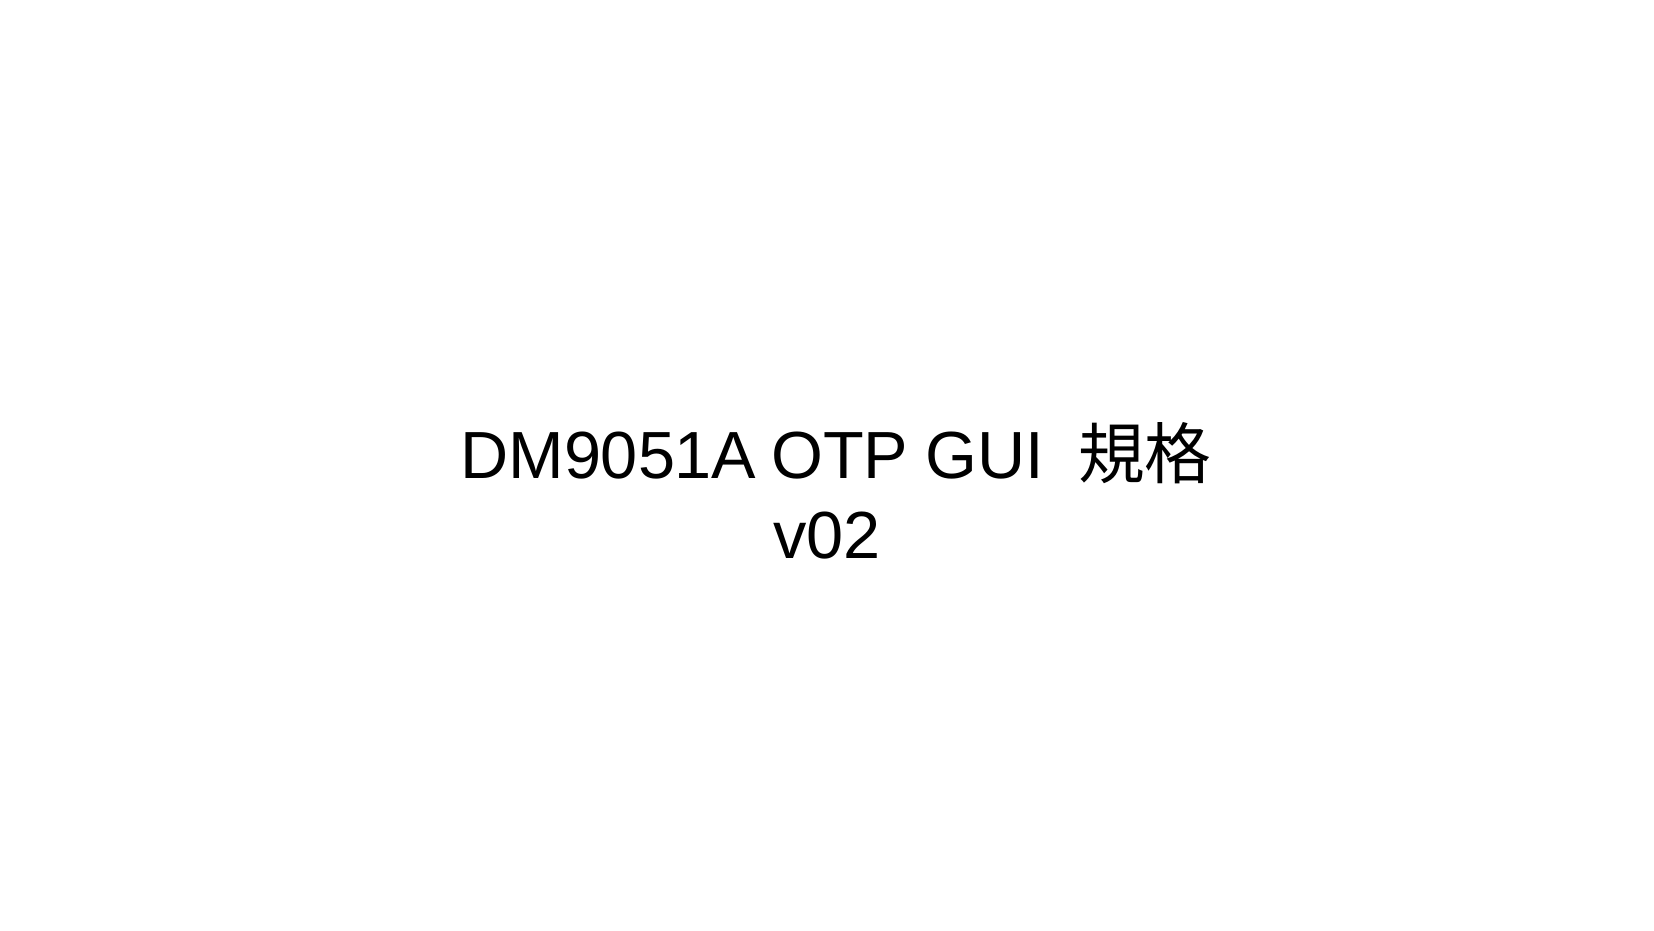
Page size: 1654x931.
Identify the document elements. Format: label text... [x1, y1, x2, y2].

subtitle DM9051A OTP GUI 規格 v02 [82, 217, 1571, 758]
